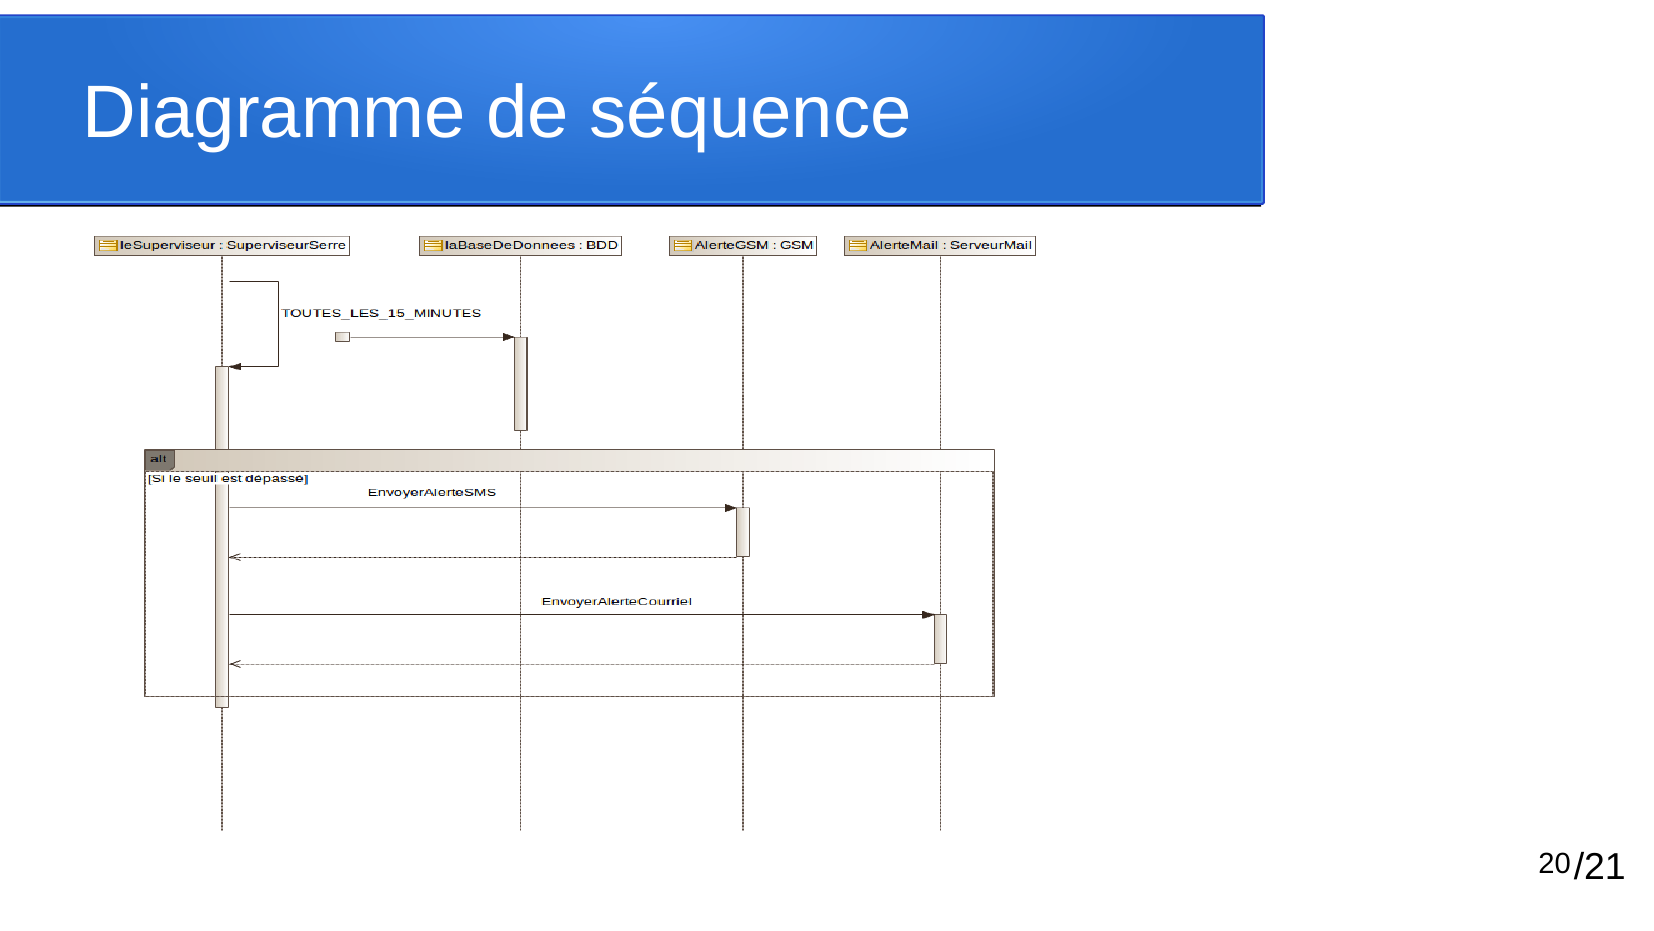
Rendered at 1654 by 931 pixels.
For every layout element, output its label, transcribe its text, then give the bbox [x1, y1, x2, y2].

picture [82, 227, 1049, 839]
text_box /21 [1559, 838, 1654, 898]
title Diagramme de séquence [82, 35, 1235, 189]
